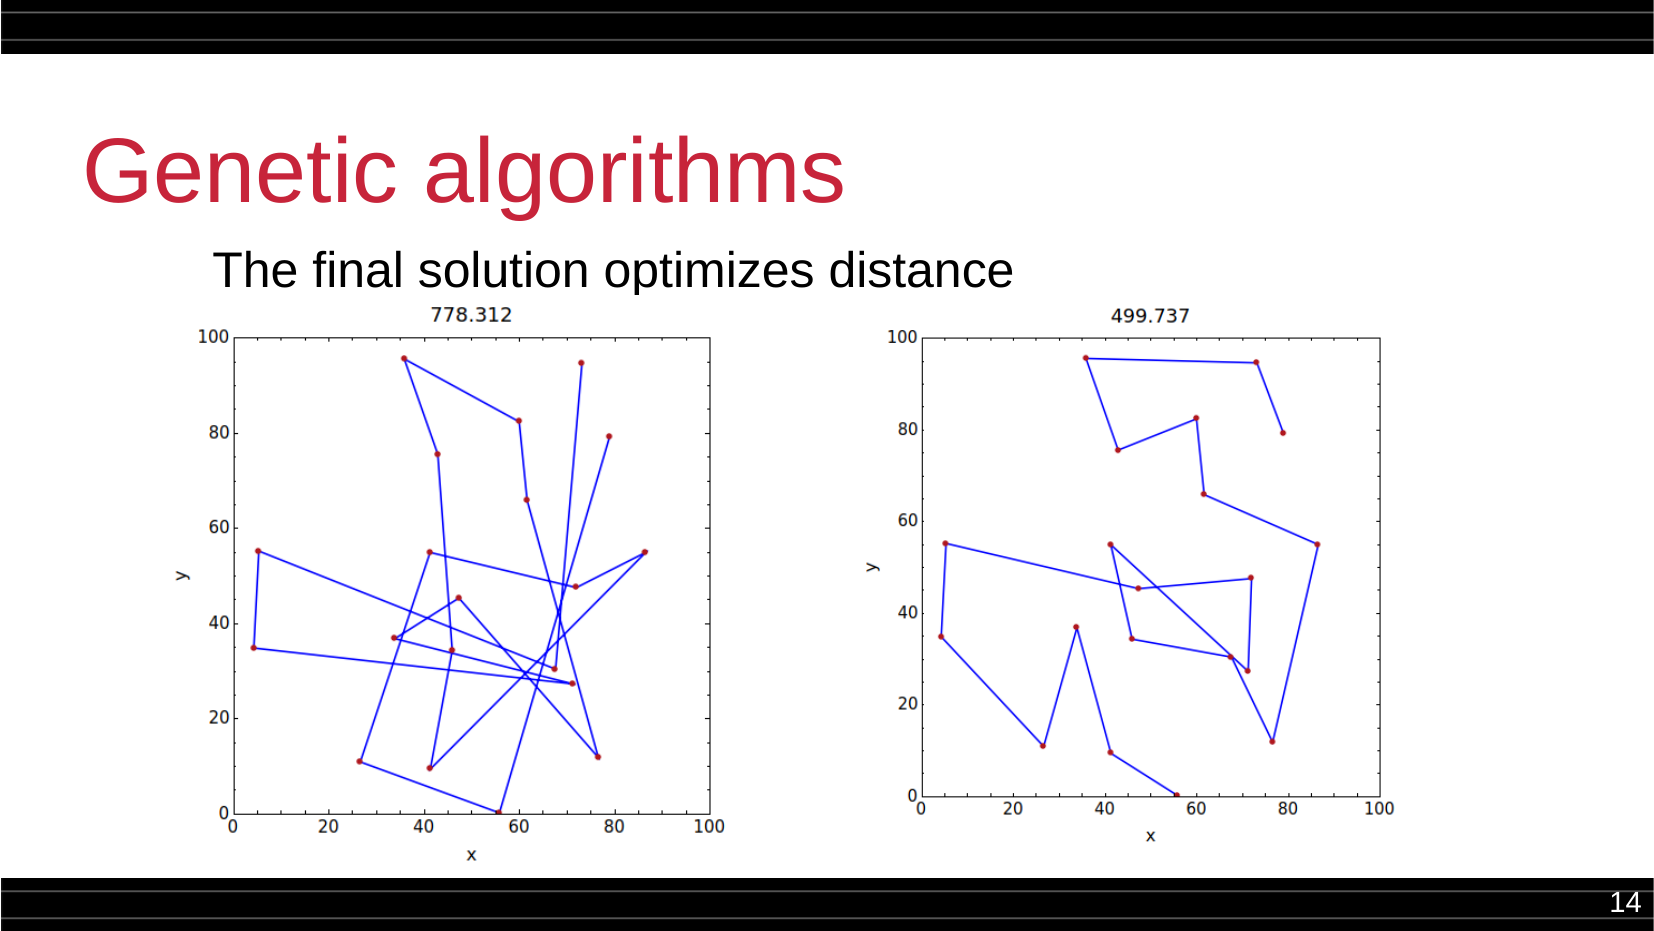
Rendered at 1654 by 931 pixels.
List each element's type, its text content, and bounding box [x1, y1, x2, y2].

picture [1, 0, 1654, 54]
picture [1, 878, 1654, 931]
title Genetic algorithms [82, 92, 1571, 249]
picture [850, 299, 1401, 851]
list The final solution optimizes distance [141, 242, 1359, 432]
picture [159, 295, 734, 875]
